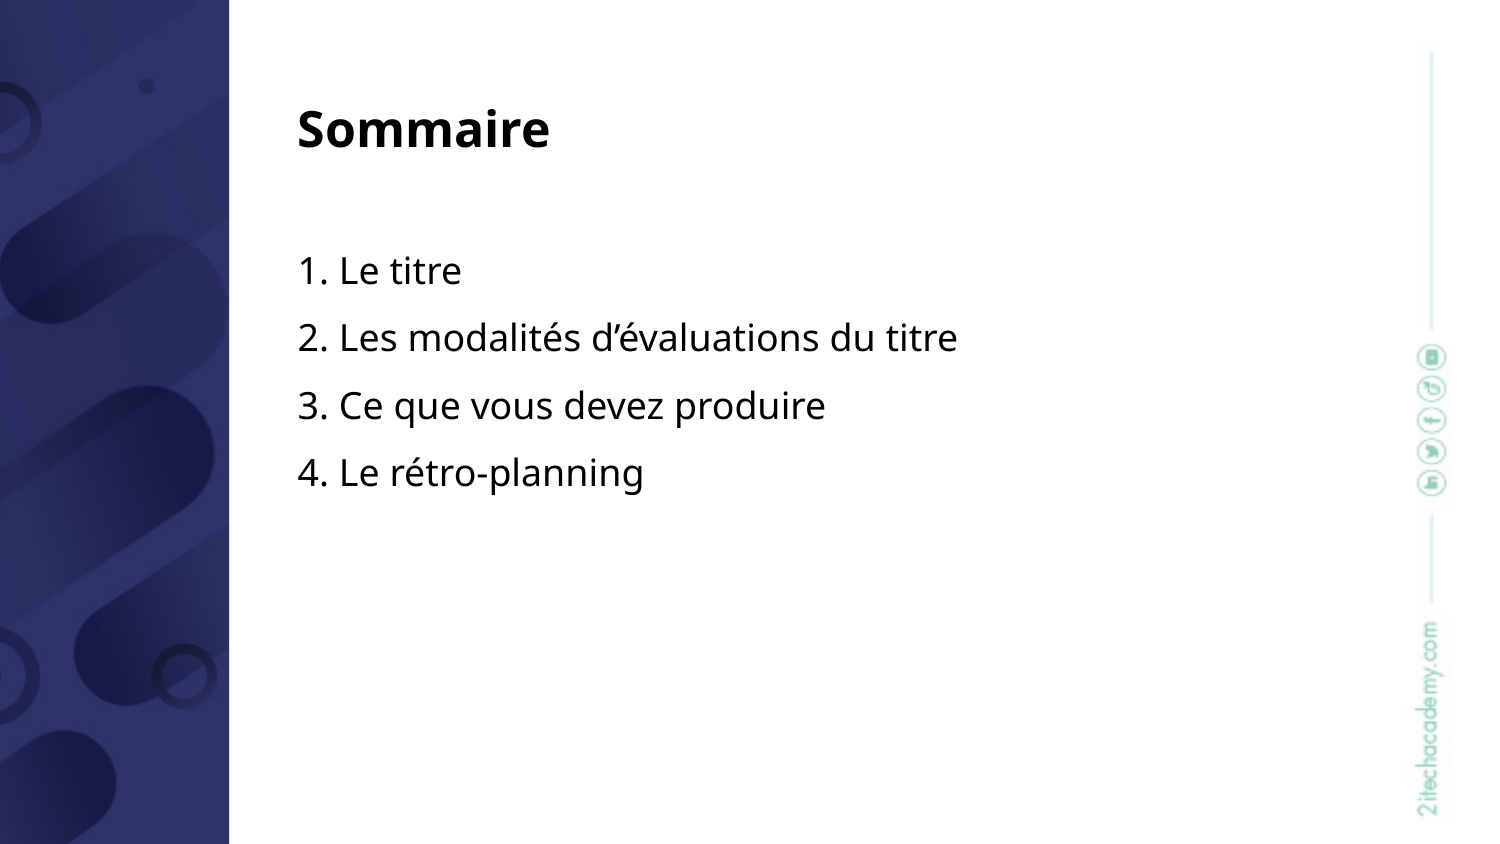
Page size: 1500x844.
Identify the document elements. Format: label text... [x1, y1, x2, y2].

text_box 1. Le titre 2. Les modalités d’évaluations du titre 3. Ce que vous devez produire 4. Le rétro-planning [282, 217, 1360, 637]
picture [0, 0, 1500, 844]
text_box Sommaire [282, 89, 728, 165]
